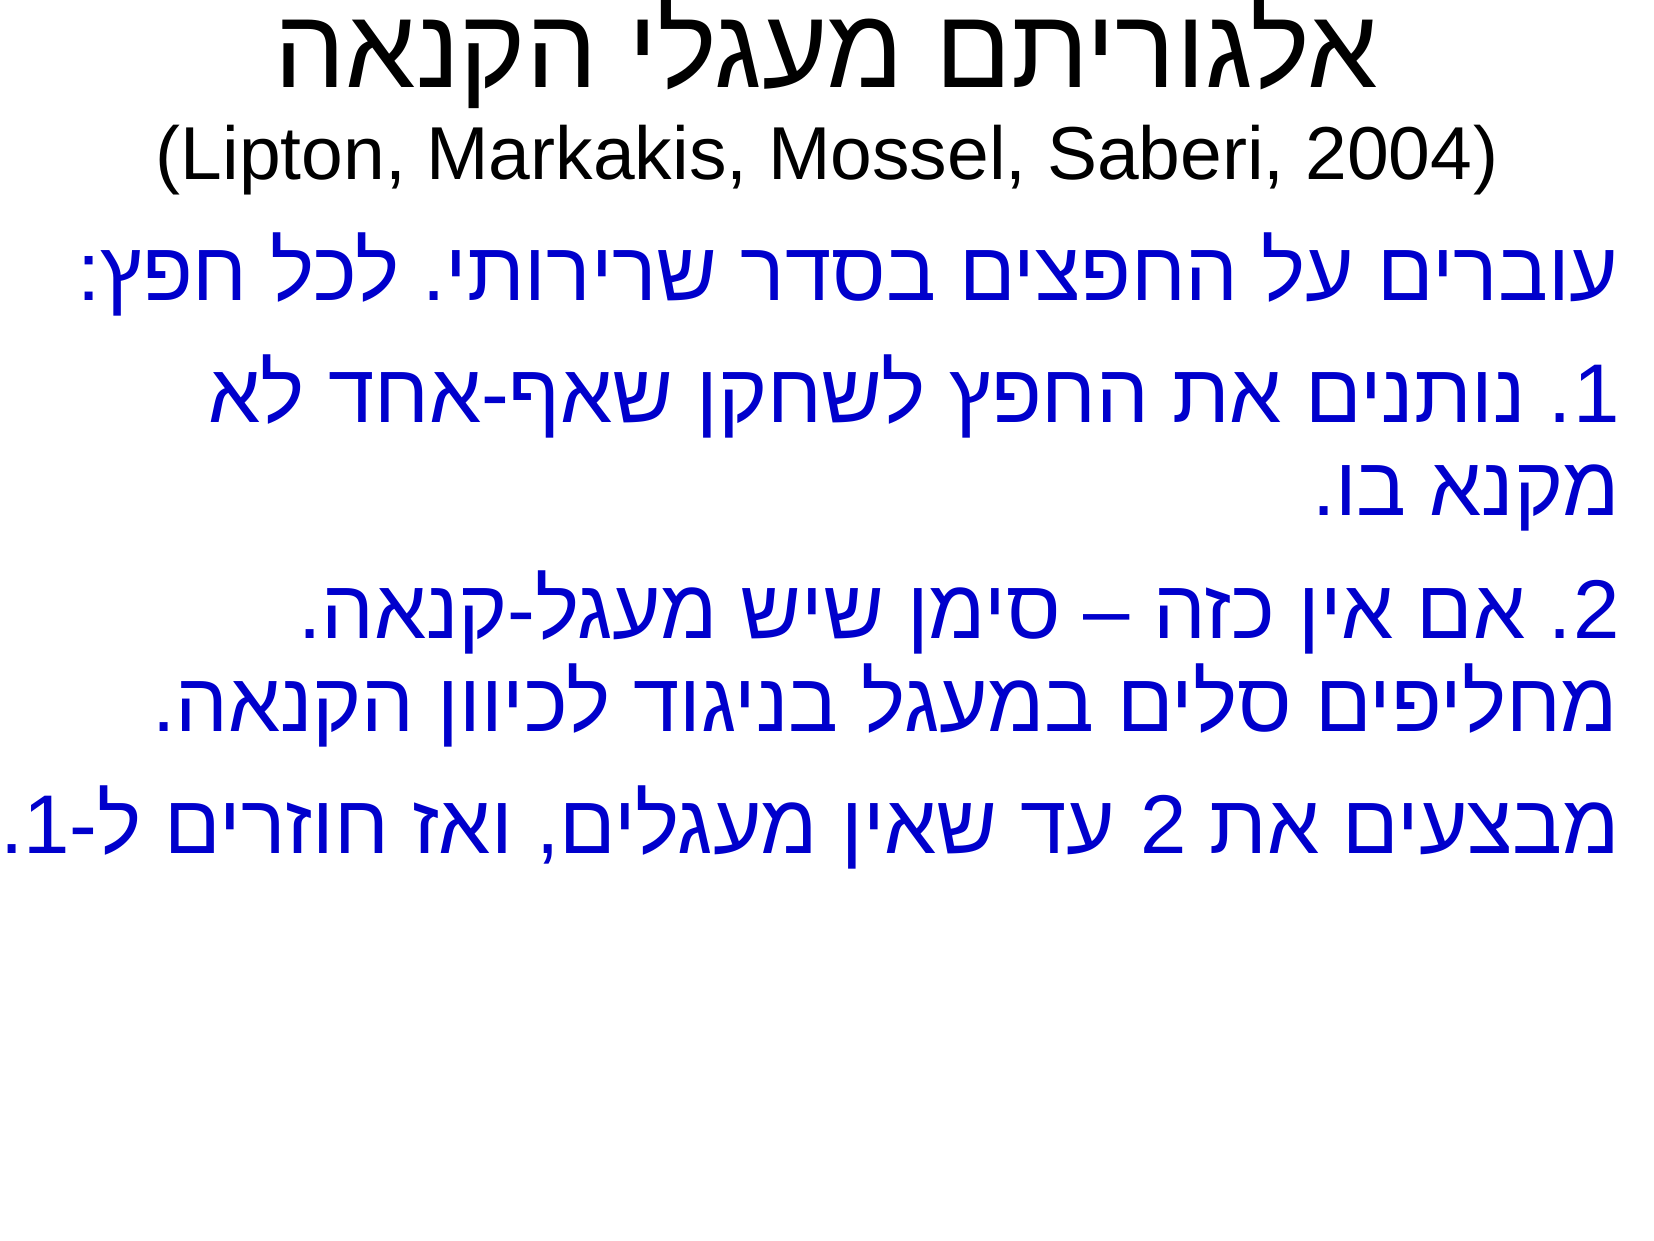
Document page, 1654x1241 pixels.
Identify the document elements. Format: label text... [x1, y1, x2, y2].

title אלגוריתם מעגלי הקנאה (Lipton, Markakis, Mossel, Saberi, 2004) [0, 0, 1654, 198]
list עוברים על החפצים בסדר שרירותי. לכל חפץ: 1. נותנים את החפץ לשחקן שאף-אחד לא מקנא בו. 2. אם אין כזה – סימן שיש מעגל-קנאה. מחליפים סלים במעגל בניגוד לכיוון הקנאה. מבצעים את 2 עד שאין מעגלים, ואז חוזרים ל-1. [0, 225, 1621, 691]
